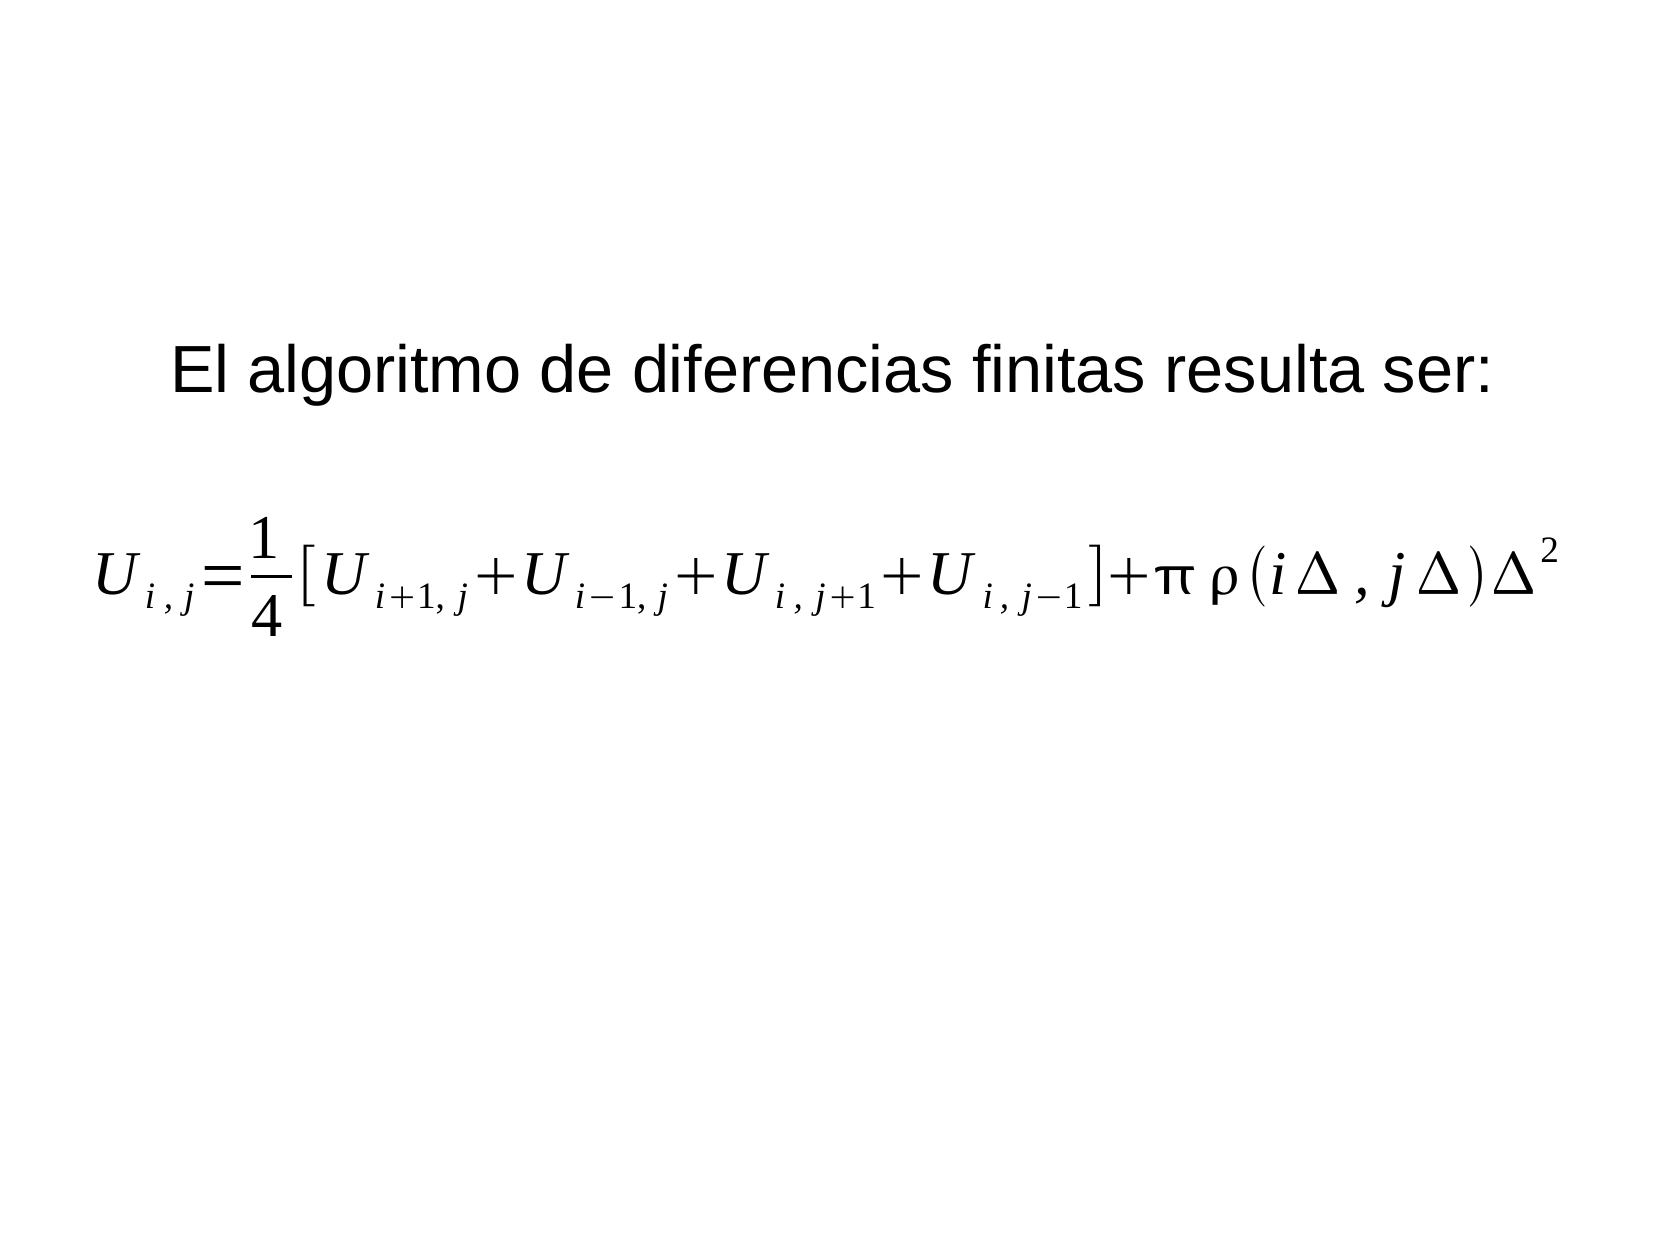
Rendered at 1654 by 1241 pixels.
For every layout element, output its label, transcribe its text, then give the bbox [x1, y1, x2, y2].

subtitle El algoritmo de diferencias finitas resulta ser: [88, 295, 1577, 443]
chart [85, 501, 1565, 651]
